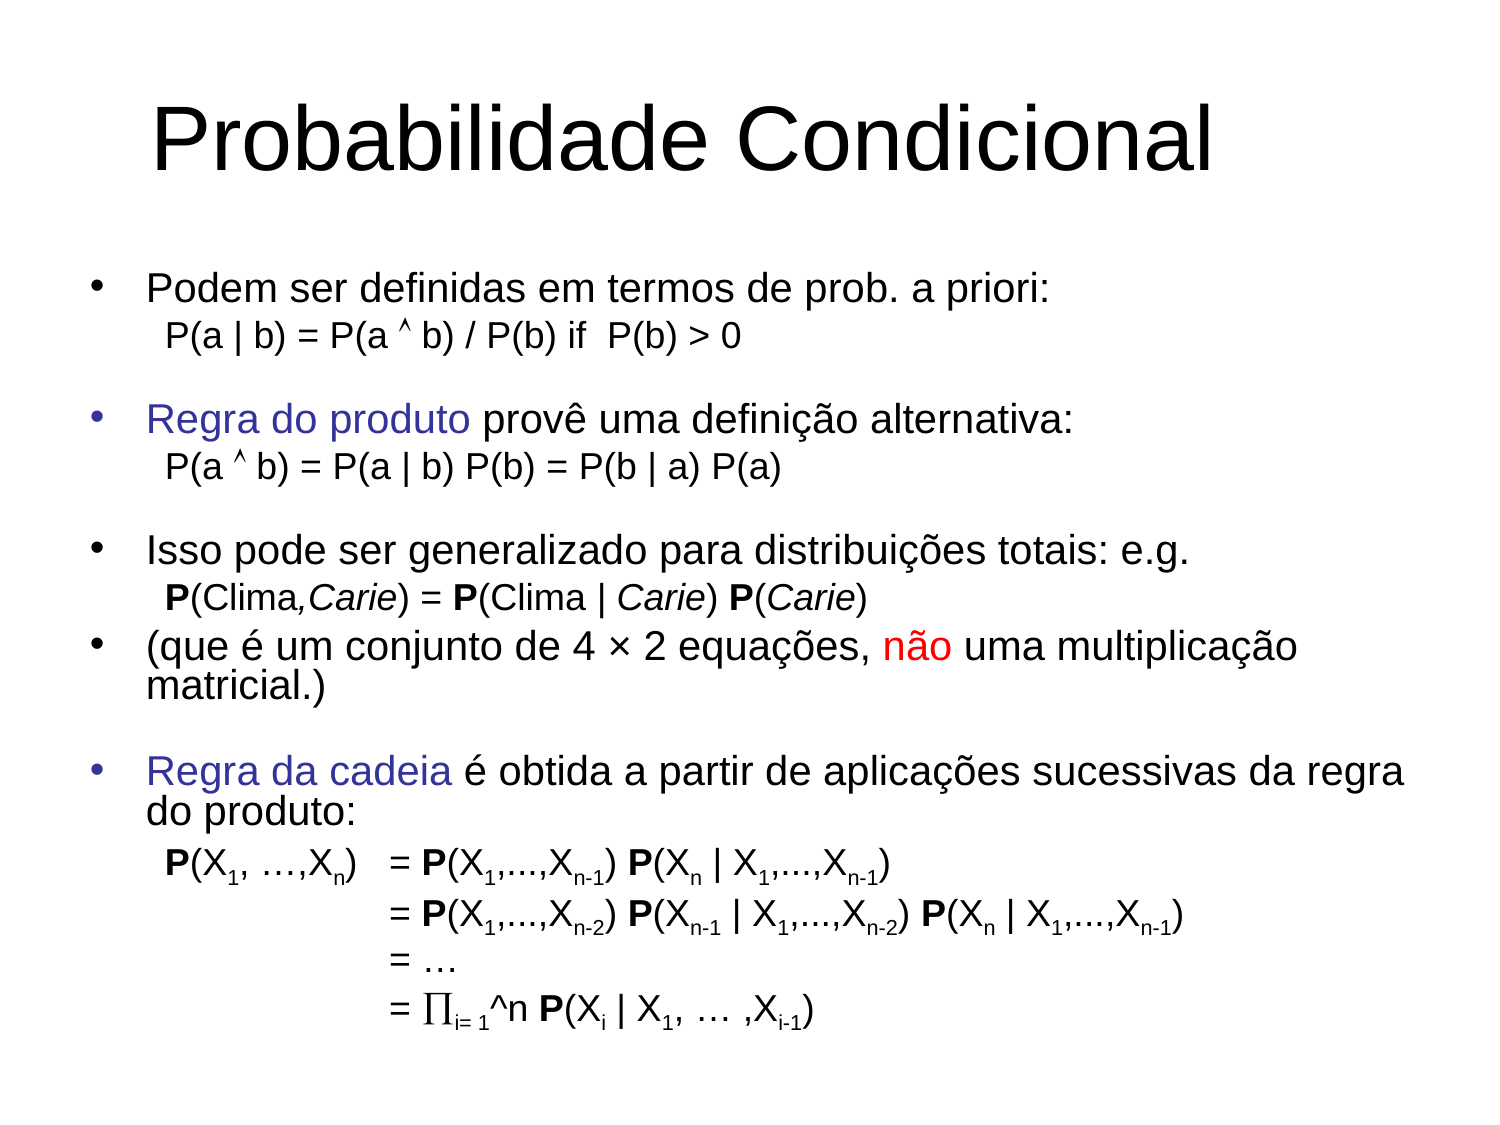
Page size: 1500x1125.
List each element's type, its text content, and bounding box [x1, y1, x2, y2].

list Podem ser definidas em termos de prob. a priori: P(a | b) = P(a  b) / P(b) if P(b) > 0 Regra do produto provê uma definição alternativa: P(a  b) = P(a | b) P(b) = P(b | a) P(a) Isso pode ser generalizado para distribuições totais: e.g. P(Clima,Carie) = P(Clima | Carie) P(Carie) (que é um conjunto de 4 × 2 equações, não uma multiplicação matricial.) Regra da cadeia é obtida a partir de aplicações sucessivas da regra do produto: P(X1, …,Xn) = P(X1,...,Xn-1) P(Xn | X1,...,Xn-1) = P(X1,...,Xn-2) P(Xn-1 | X1,...,Xn-2) P(Xn | X1,...,Xn-1) = … = i= 1^n P(Xi | X1, … ,Xi-1) [75, 262, 1426, 1050]
title Probabilidade Condicional [75, 45, 1426, 233]
